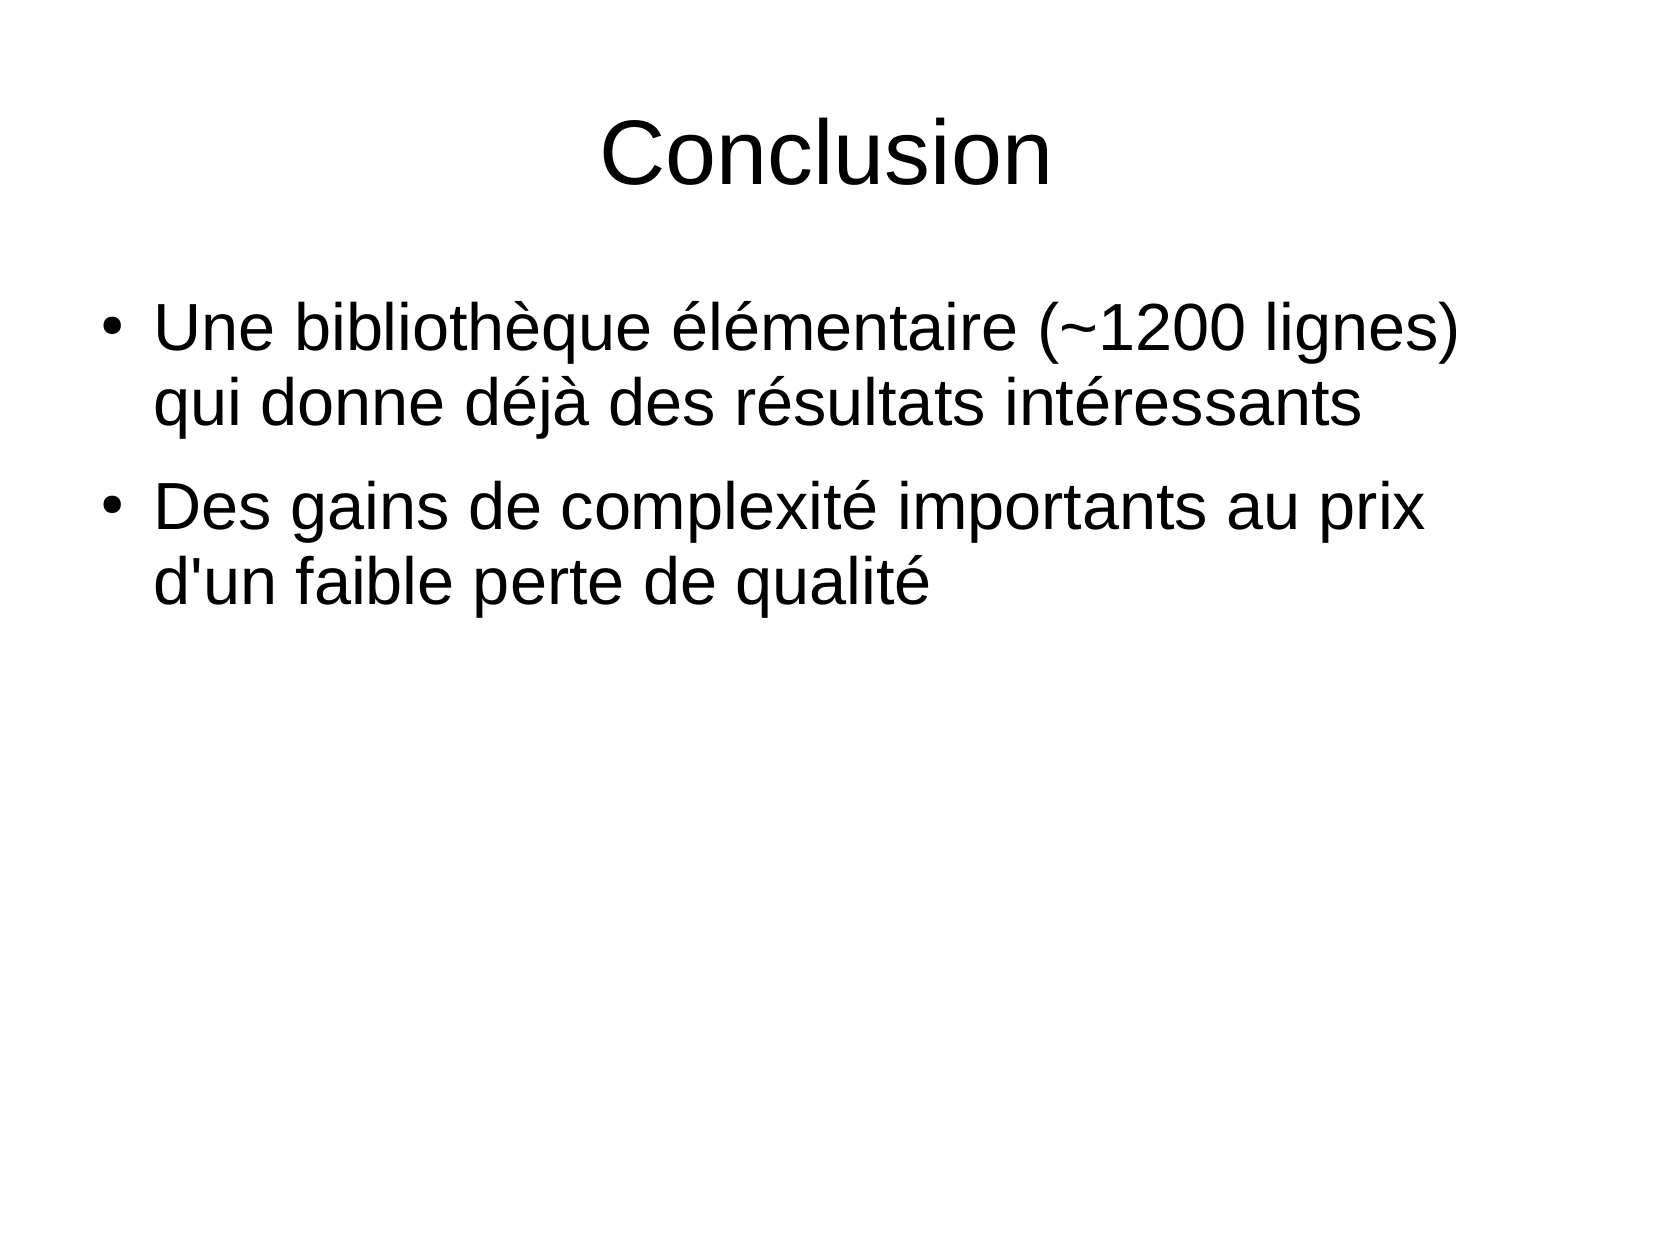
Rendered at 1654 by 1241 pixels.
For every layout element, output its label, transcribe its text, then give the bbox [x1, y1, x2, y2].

list Une bibliothèque élémentaire (~1200 lignes) qui donne déjà des résultats intéressants Des gains de complexité importants au prix d'un faible perte de qualité [82, 290, 1538, 1010]
title Conclusion [82, 49, 1571, 257]
